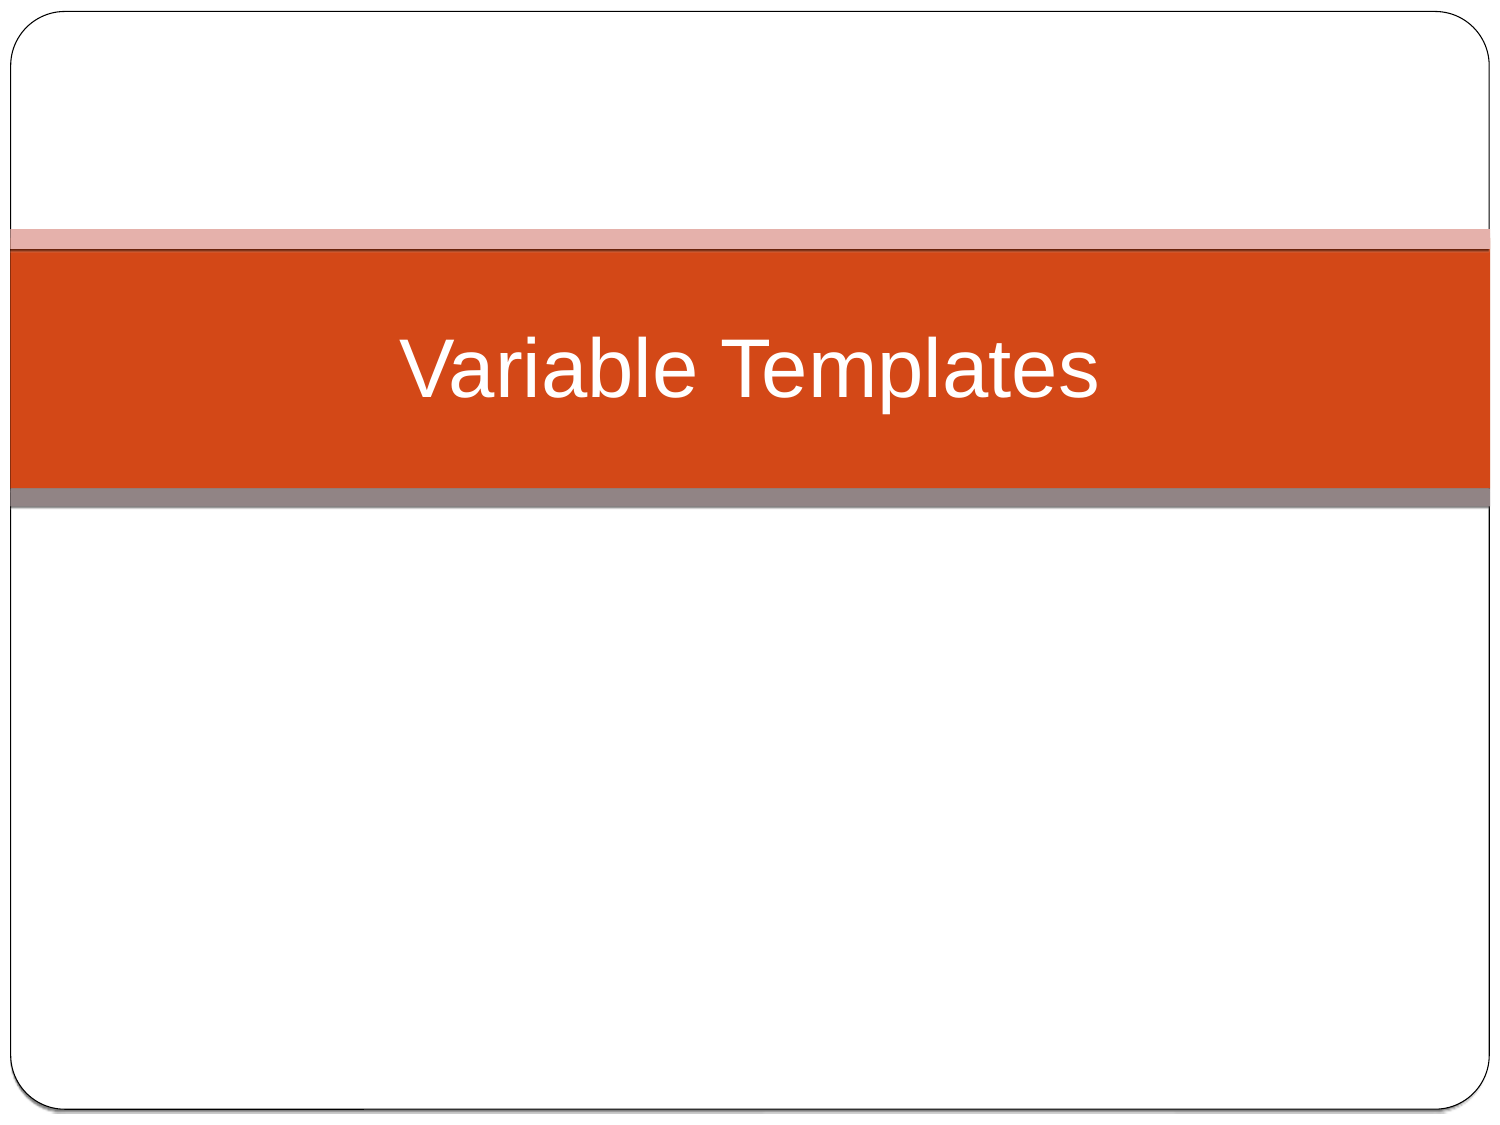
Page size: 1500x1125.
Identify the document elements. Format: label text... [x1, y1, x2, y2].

title Variable Templates [75, 247, 1425, 489]
